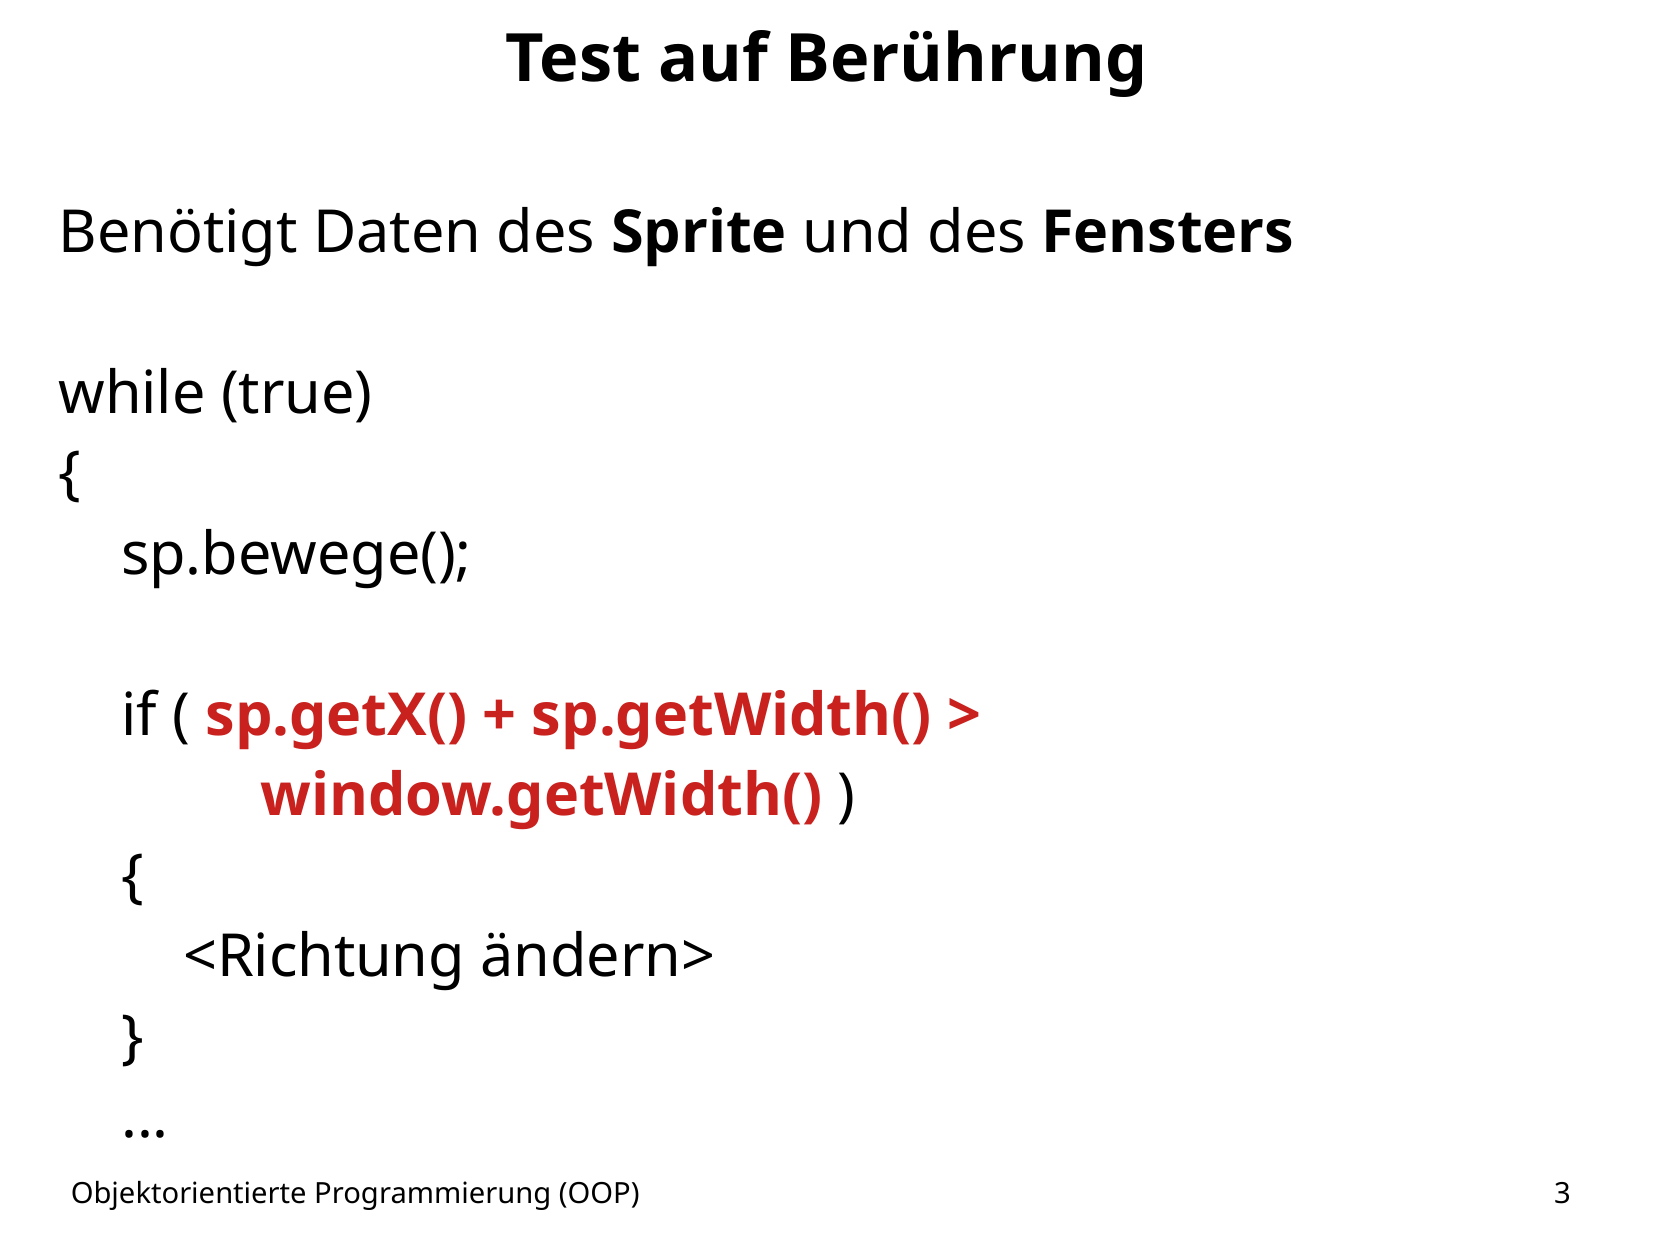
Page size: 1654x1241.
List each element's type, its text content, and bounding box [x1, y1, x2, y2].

list Benötigt Daten des Sprite und des Fensters while (true) { sp.bewege(); if ( sp.getX() + sp.getWidth() > window.getWidth() ) { <Richtung ändern> } ... [59, 188, 1607, 1170]
title Test auf Berührung [0, 5, 1654, 107]
